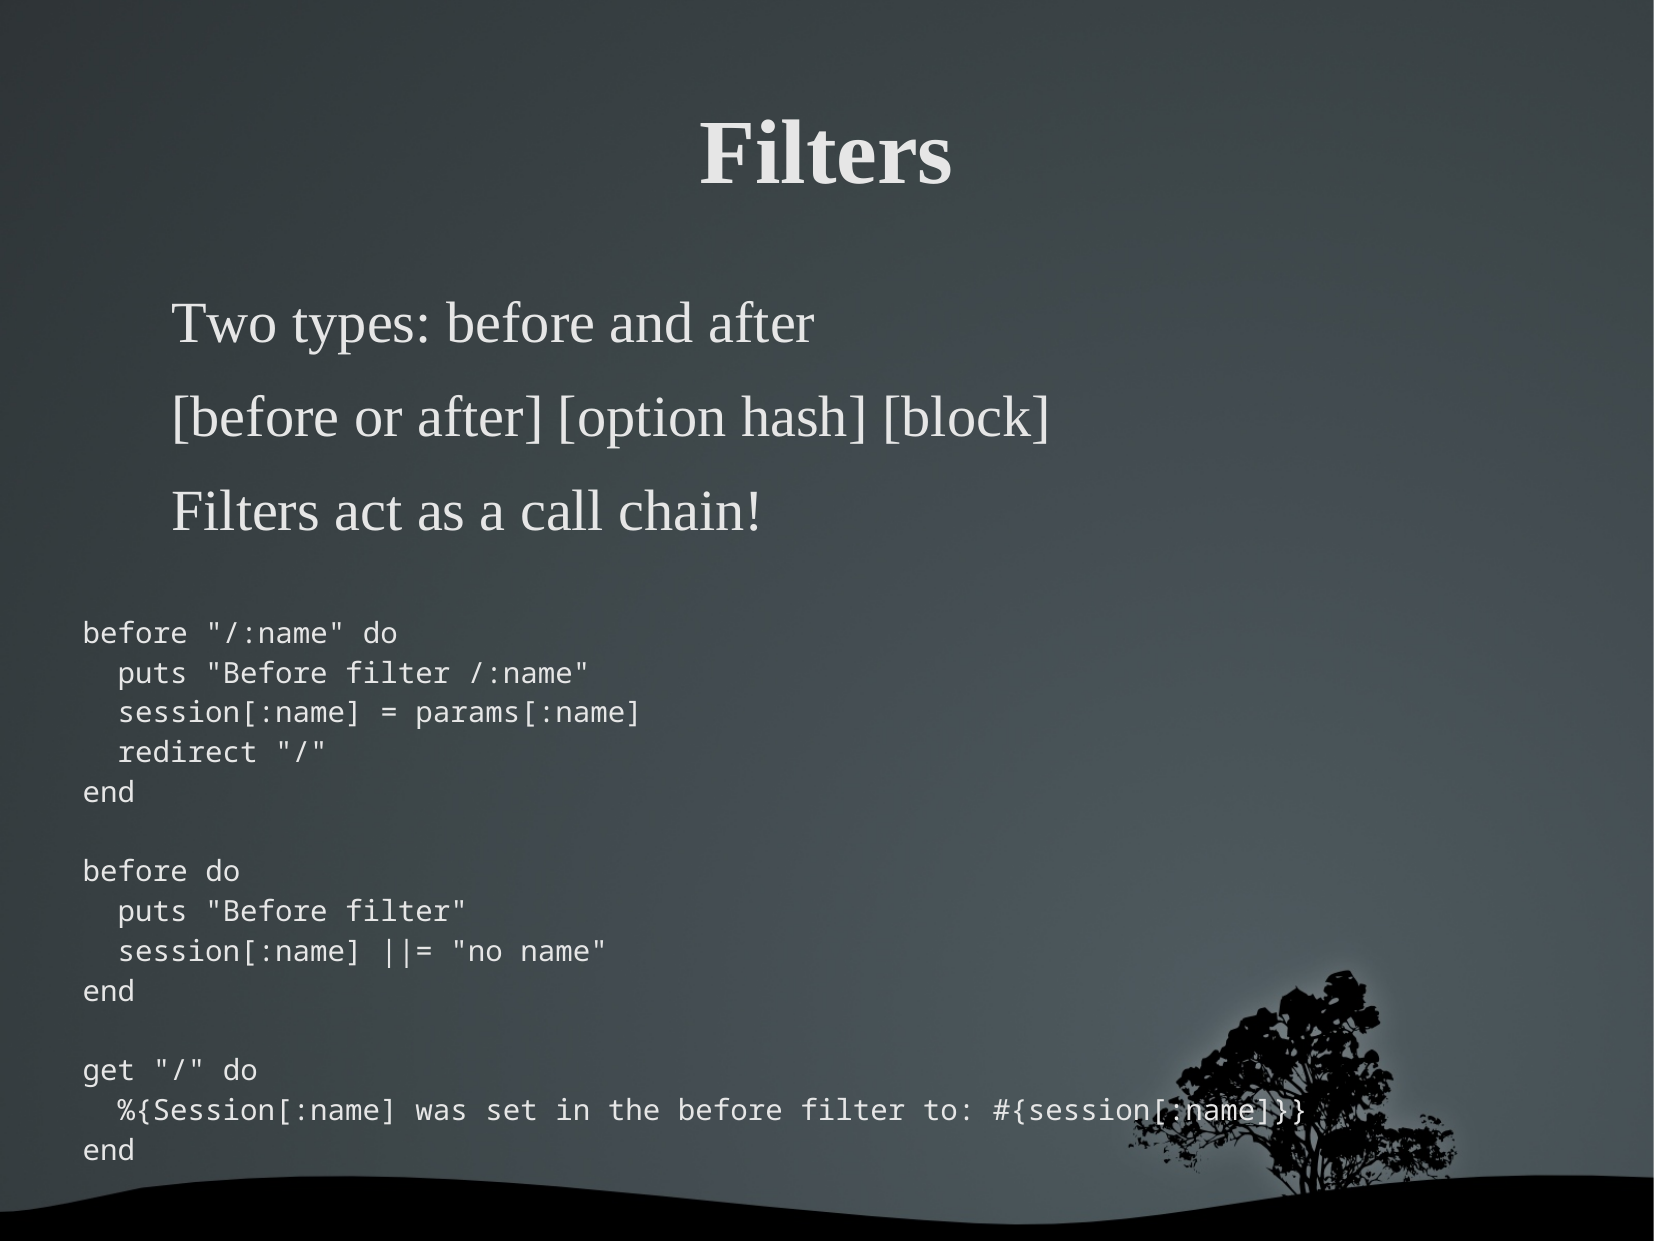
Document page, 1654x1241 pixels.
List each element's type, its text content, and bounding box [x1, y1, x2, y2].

list Two types: before and after [before or after] [option hash] [block] Filters act as a call chain! before "/:name" do puts "Before filter /:name" session[:name] = params[:name] redirect "/" end before do puts "Before filter" session[:name] ||= "no name" end get "/" do %{Session[:name] was set in the before filter to: #{session[:name]}} end [82, 290, 1571, 1135]
picture [0, 0, 1654, 1241]
title Filters [82, 49, 1571, 257]
